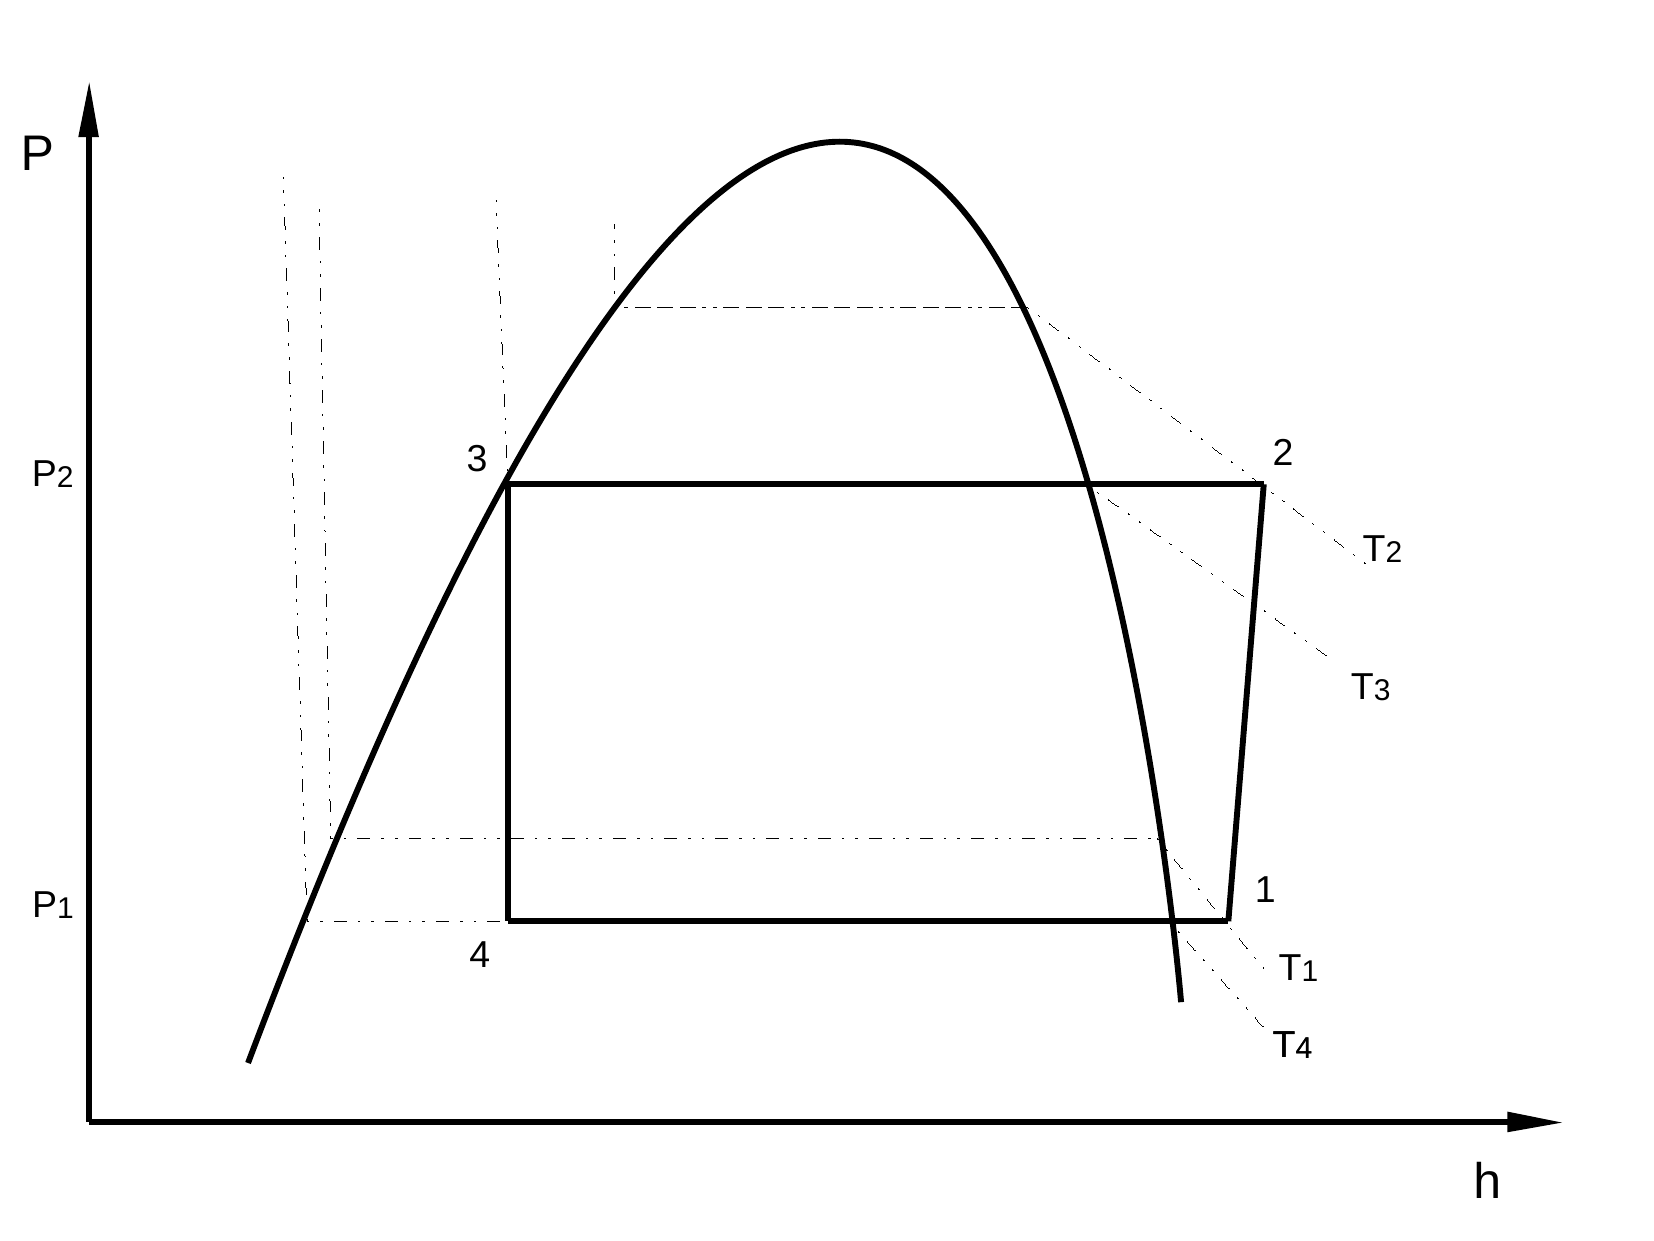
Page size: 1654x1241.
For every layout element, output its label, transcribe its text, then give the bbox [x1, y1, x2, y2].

text_box P2 [17, 445, 89, 508]
text_box P [5, 118, 65, 189]
text_box T1 [1263, 938, 1334, 1002]
text_box 1 [1237, 858, 1294, 922]
text_box 3 [448, 427, 506, 491]
text_box T2 [1347, 519, 1418, 583]
text_box 2 [1254, 421, 1312, 485]
text_box T3 [1336, 657, 1406, 721]
text_box h [1458, 1145, 1518, 1217]
text_box P1 [17, 876, 89, 939]
text_box T4 [1257, 1015, 1328, 1079]
text_box 4 [451, 923, 508, 987]
